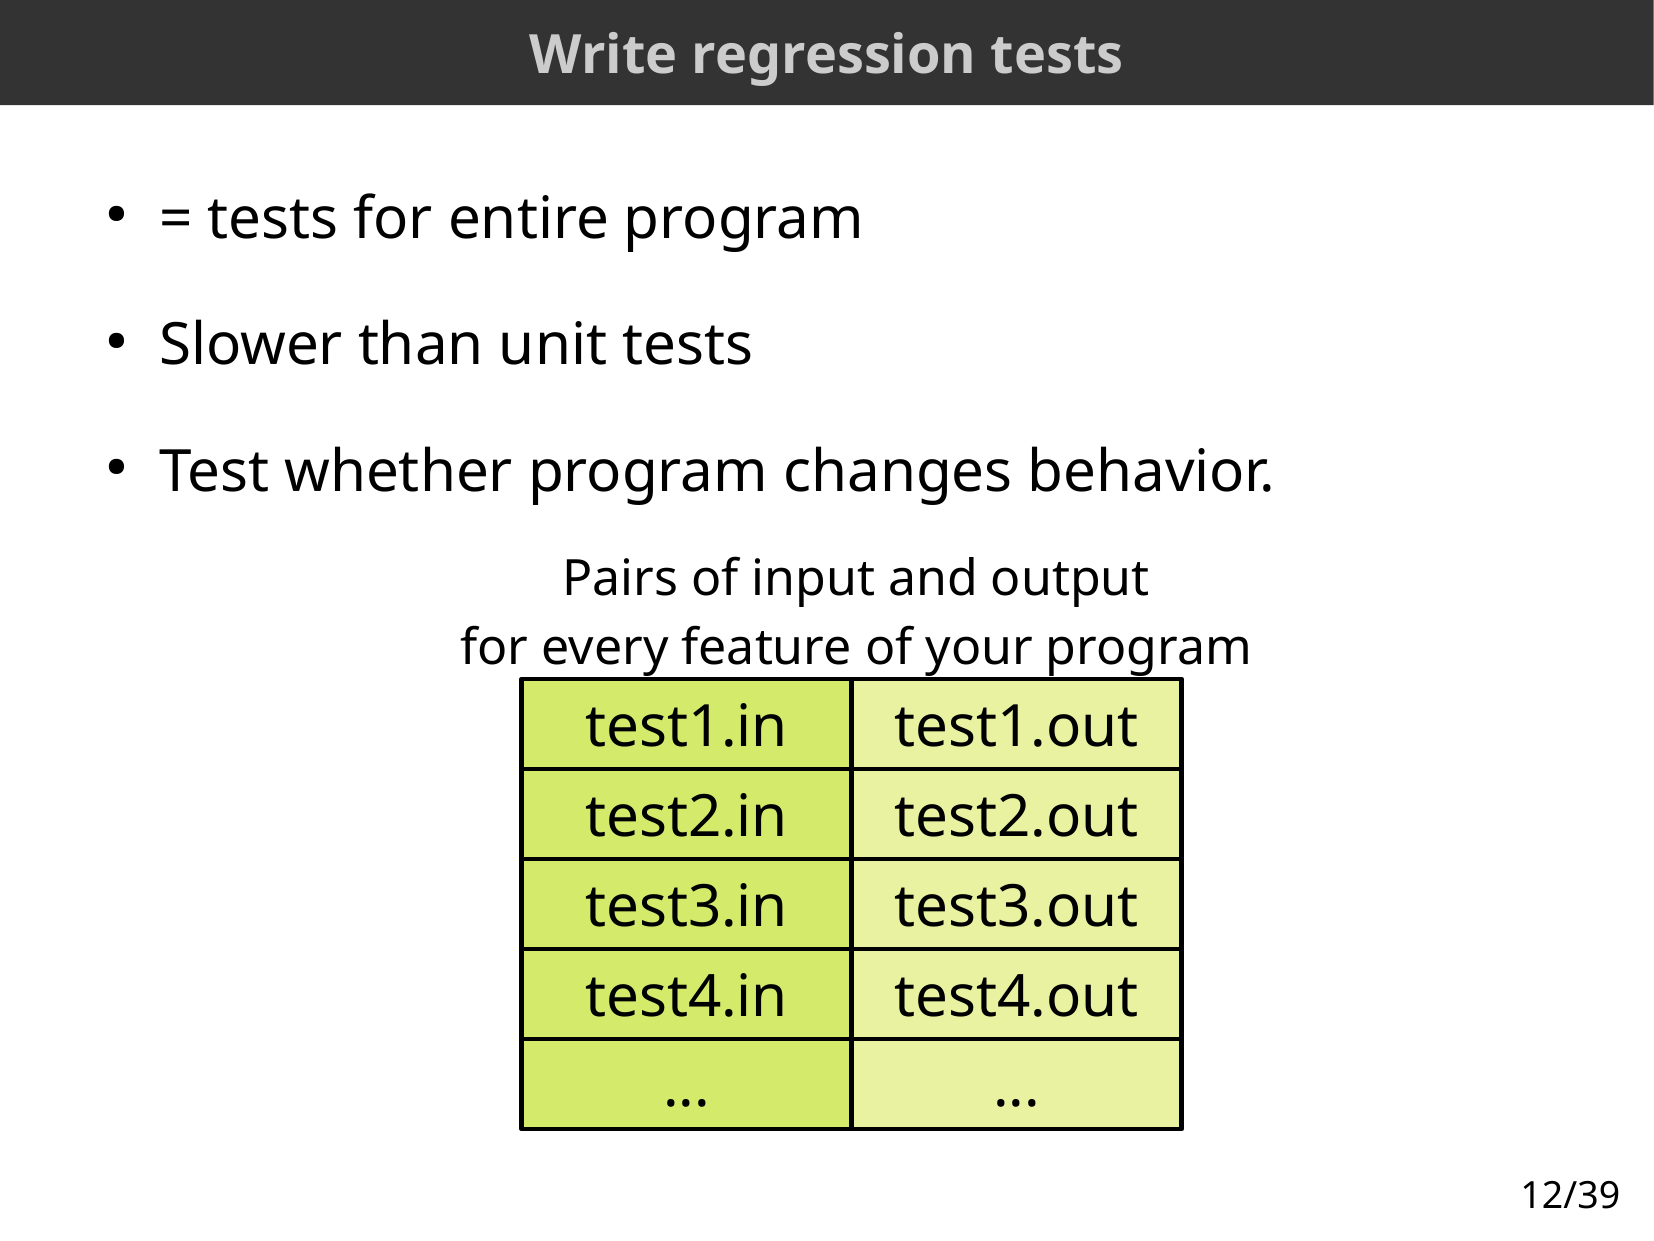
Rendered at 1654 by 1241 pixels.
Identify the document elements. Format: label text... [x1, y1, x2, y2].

text_box test1.in [521, 679, 851, 769]
text_box ... [851, 1039, 1182, 1130]
text_box test1.out [851, 679, 1182, 769]
text_box test2.in [521, 769, 851, 859]
list = tests for entire program Slower than unit tests Test whether program changes behavior. [0, 105, 1654, 1241]
text_box Pairs of input and output for every feature of your program [445, 534, 1302, 672]
text_box test3.out [851, 859, 1182, 949]
text_box ... [521, 1039, 851, 1130]
text_box test3.in [521, 859, 851, 949]
text_box test4.out [851, 949, 1182, 1039]
text_box test2.out [851, 769, 1182, 859]
title Write regression tests [0, 0, 1654, 105]
text_box test4.in [521, 949, 851, 1039]
